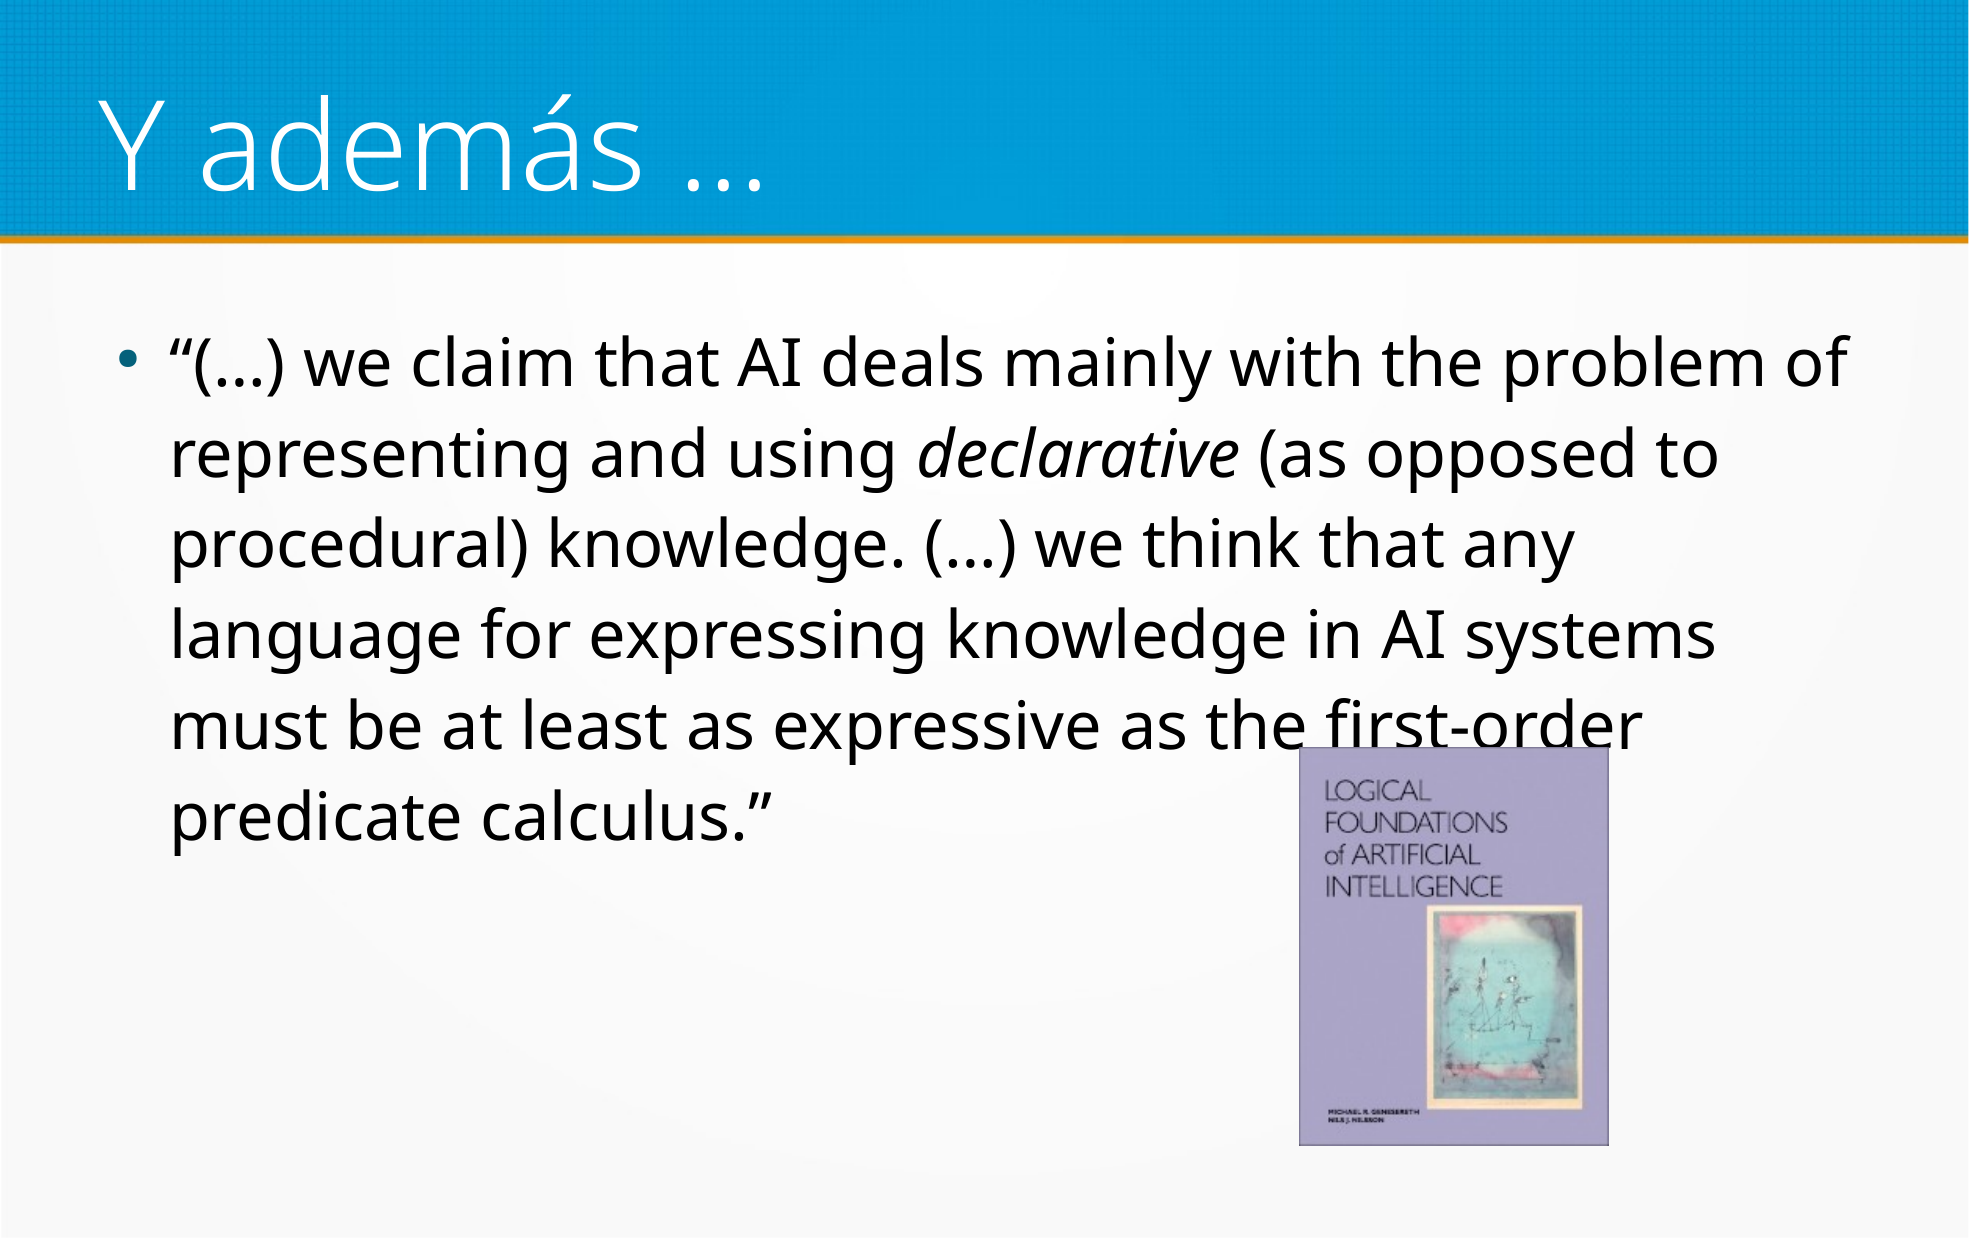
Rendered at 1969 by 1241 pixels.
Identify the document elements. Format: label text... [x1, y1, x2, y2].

picture [0, 233, 1969, 1241]
title Y además ... [98, 19, 1870, 227]
list “(…) we claim that AI deals mainly with the problem of representing and using declarative (as opposed to procedural) knowledge. (…) we think that any language for expressing knowledge in AI systems must be at least as expressive as the first-order predicate calculus.” [98, 315, 1861, 1081]
